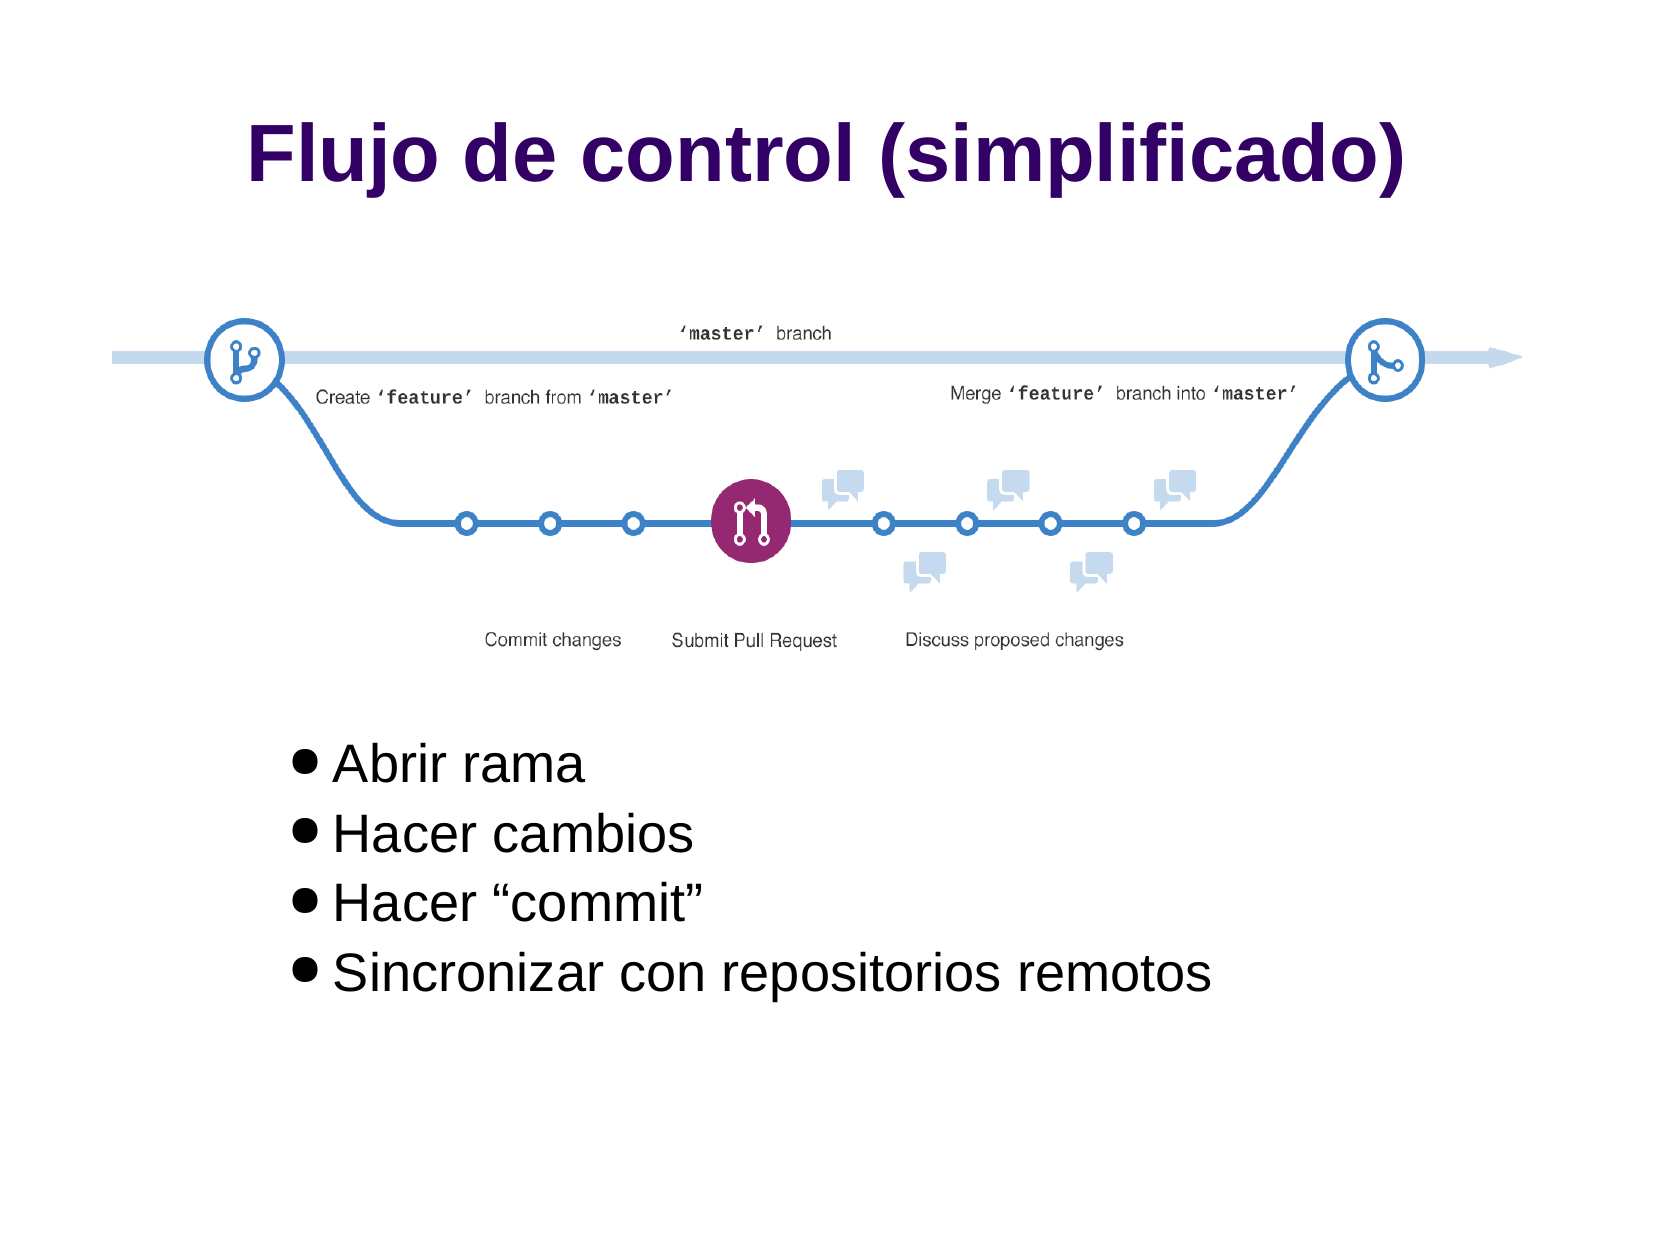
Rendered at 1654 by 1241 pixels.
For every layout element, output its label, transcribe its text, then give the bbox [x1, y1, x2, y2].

title Flujo de control (simplificado) [82, 49, 1571, 257]
picture [25, 272, 1616, 689]
text_box Abrir rama Hacer cambios Hacer “commit” Sincronizar con repositorios remotos [287, 680, 1577, 1056]
